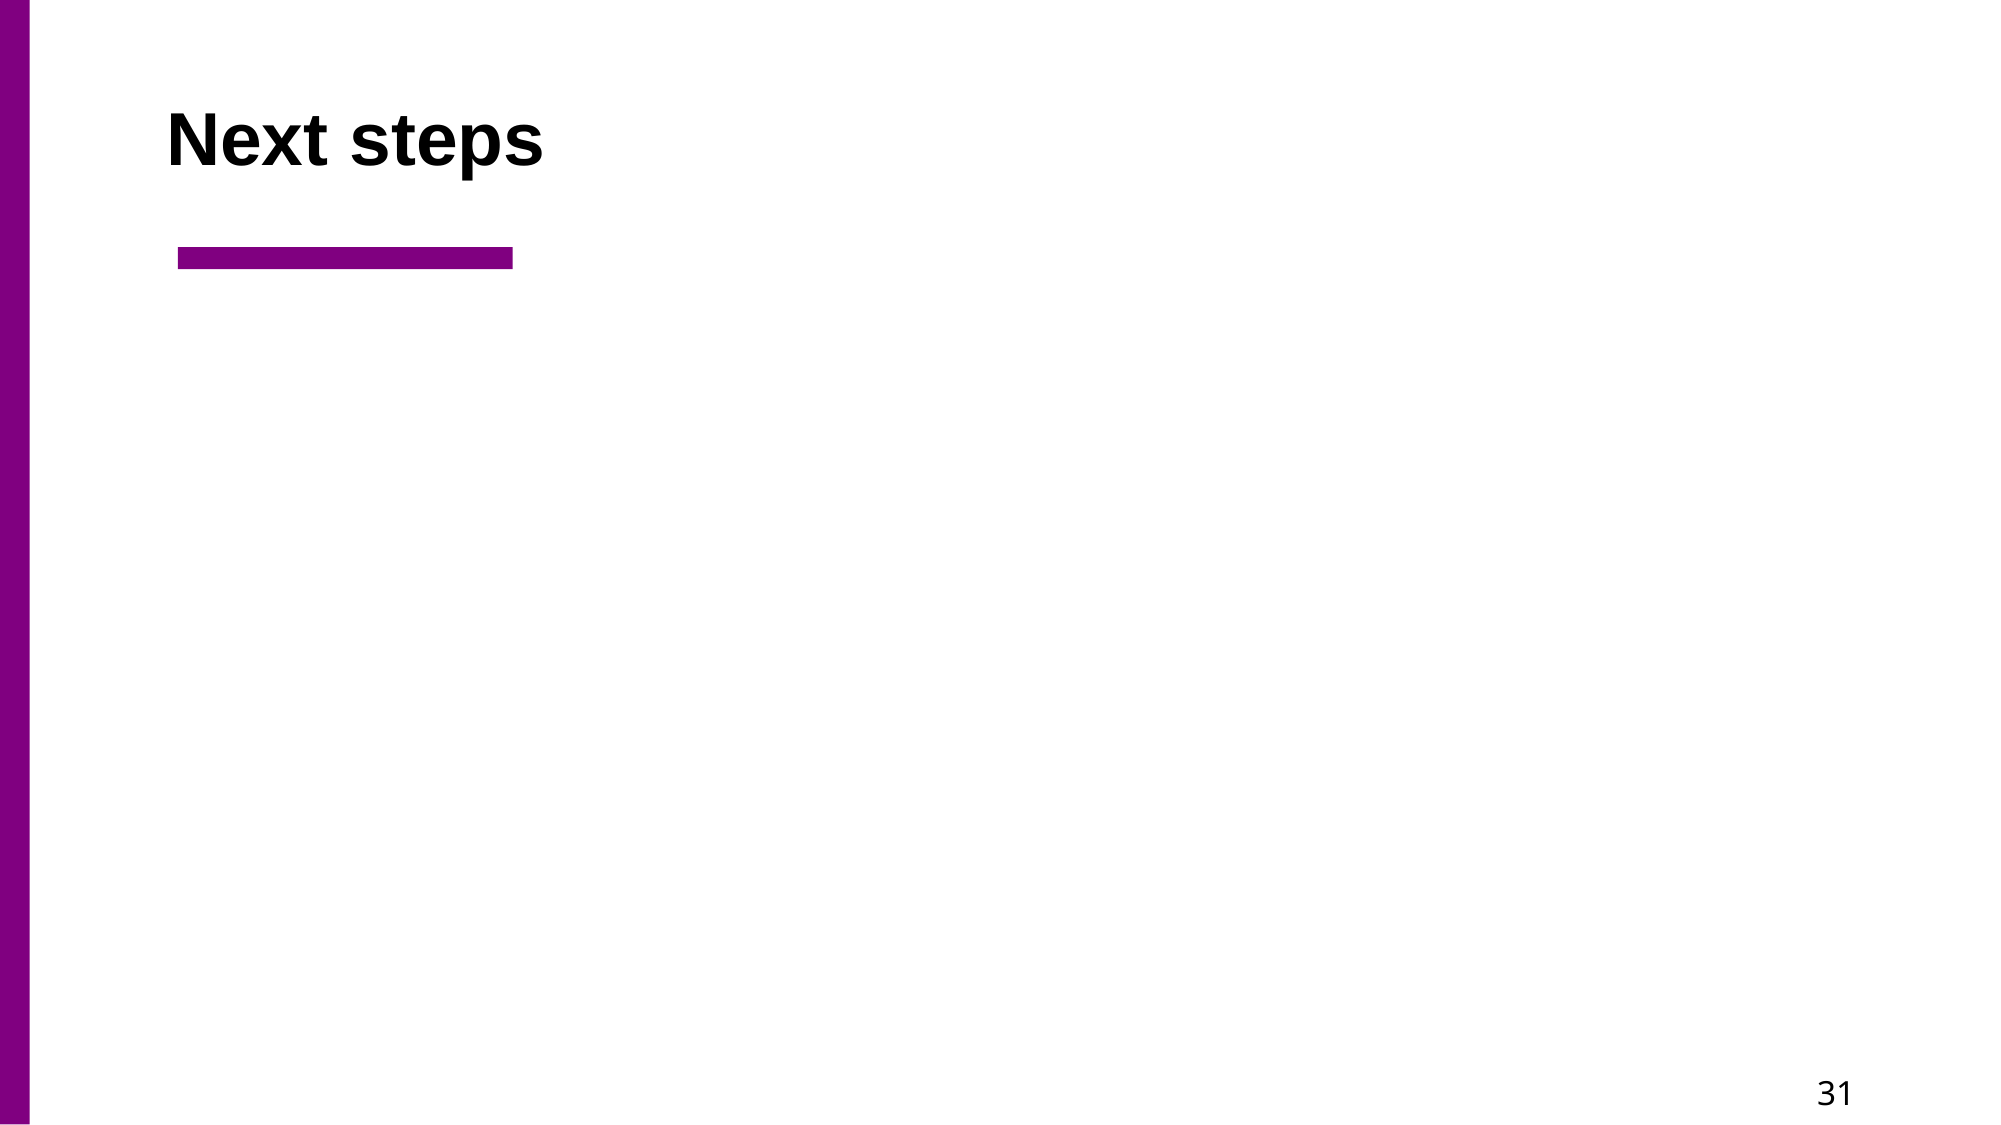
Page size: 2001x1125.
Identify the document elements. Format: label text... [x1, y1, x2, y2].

text_box Next steps [151, 90, 1606, 189]
